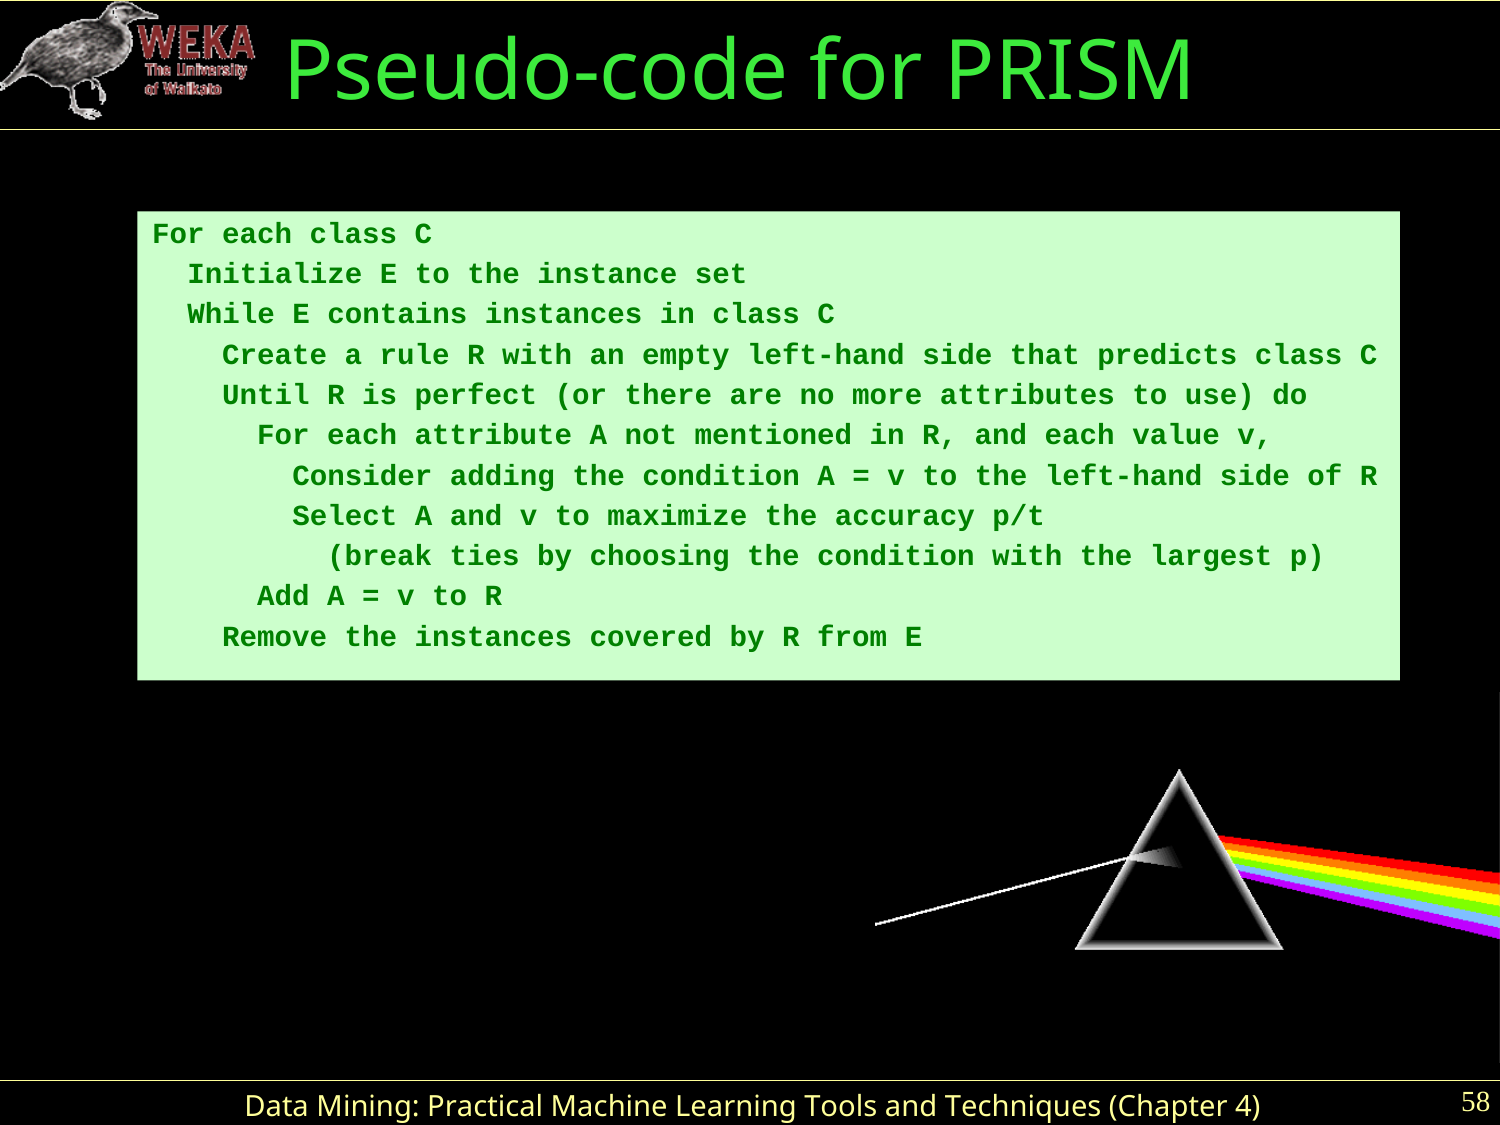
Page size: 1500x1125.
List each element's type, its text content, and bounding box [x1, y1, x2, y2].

title Pseudo-code for PRISM [268, 0, 1500, 148]
picture [0, 1, 266, 129]
picture [875, 692, 1500, 1063]
text_box For each class C Initialize E to the instance set While E contains instances in class C Create a rule R with an empty left-hand side that predicts class C Until R is perfect (or there are no more attributes to use) do For each attribute A not mentioned in R, and each value v, Consider adding the condition A = v to the left-hand side of R Select A and v to maximize the accuracy p/t (break ties by choosing the condition with the largest p) Add A = v to R Remove the instances covered by R from E [137, 211, 1400, 681]
